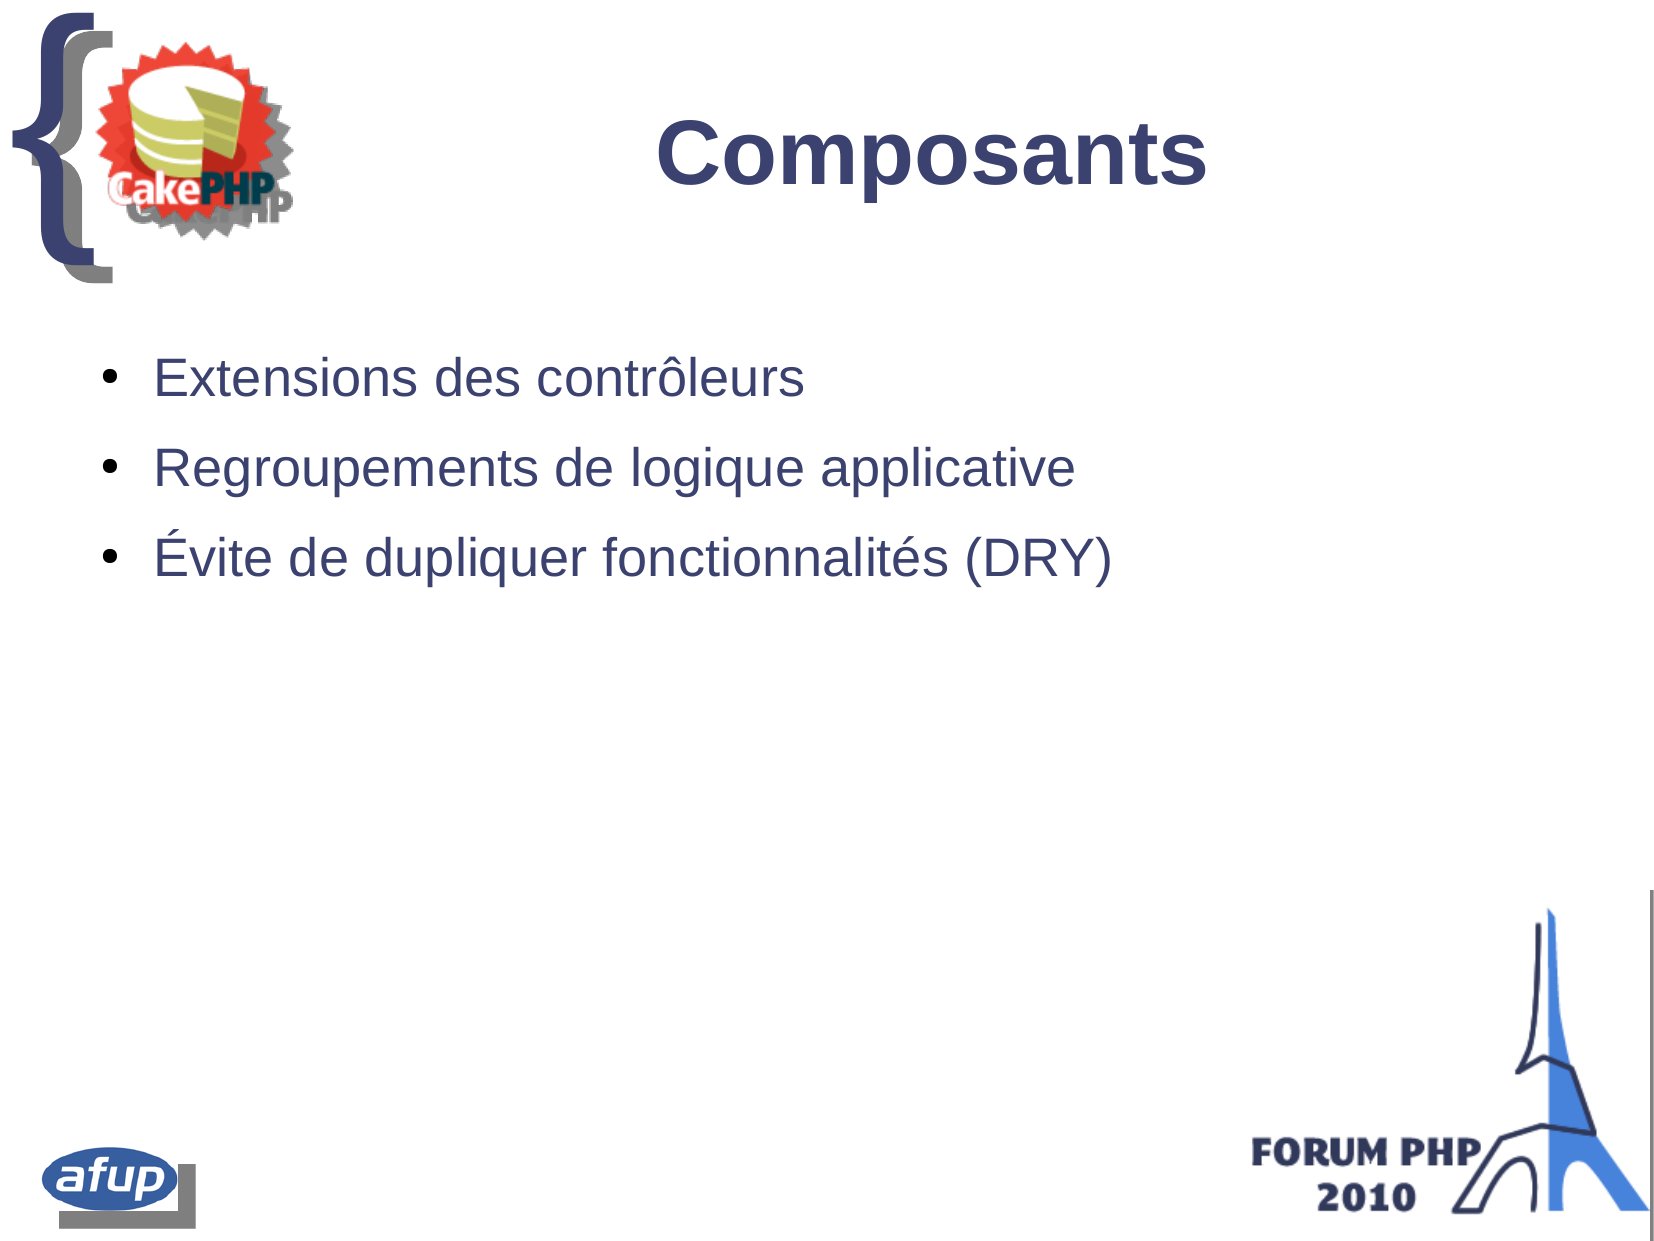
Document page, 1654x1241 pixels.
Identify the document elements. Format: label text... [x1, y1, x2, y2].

list Extensions des contrôleurs Regroupements de logique applicative Évite de dupliquer fonctionnalités (DRY) [82, 290, 1571, 1094]
picture [1240, 872, 1650, 1241]
picture [88, 35, 284, 231]
title Composants [295, 56, 1571, 250]
picture [41, 1146, 178, 1211]
